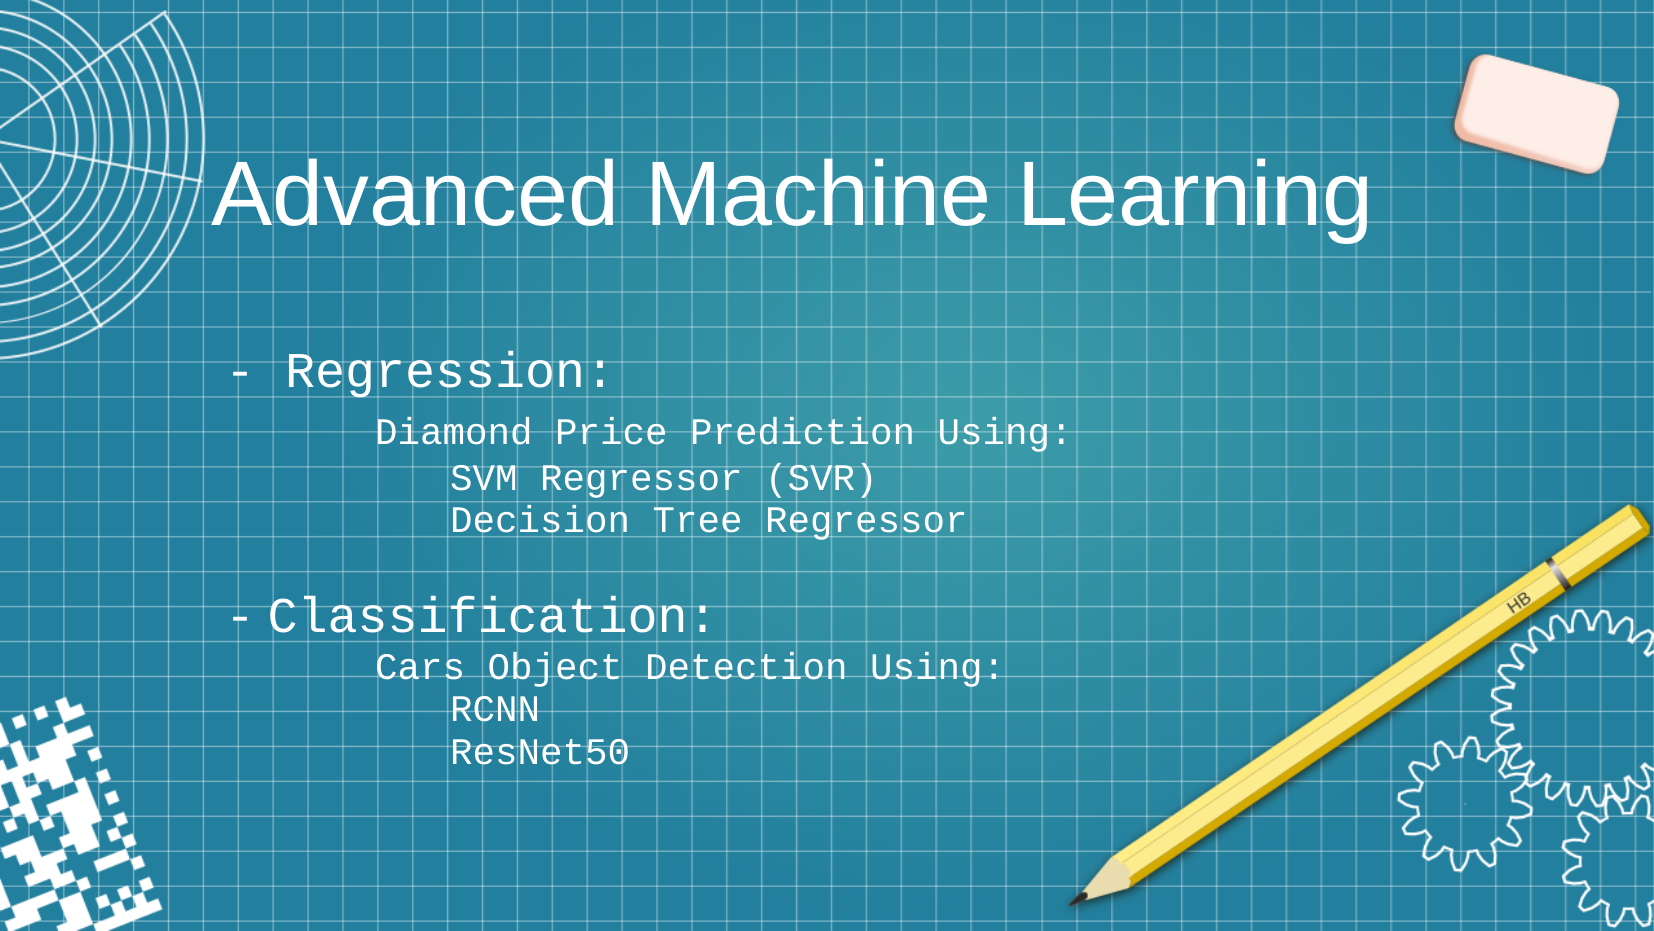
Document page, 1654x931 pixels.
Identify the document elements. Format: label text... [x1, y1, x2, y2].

picture [0, 0, 1654, 931]
title - Regression: Diamond Price Prediction Using: SVM Regressor (SVR) Decision Tree Regressor - Classification: Cars Object Detection Using: RCNN ResNet50 [225, 345, 1088, 776]
title Advanced Machine Learning [49, 87, 1538, 301]
